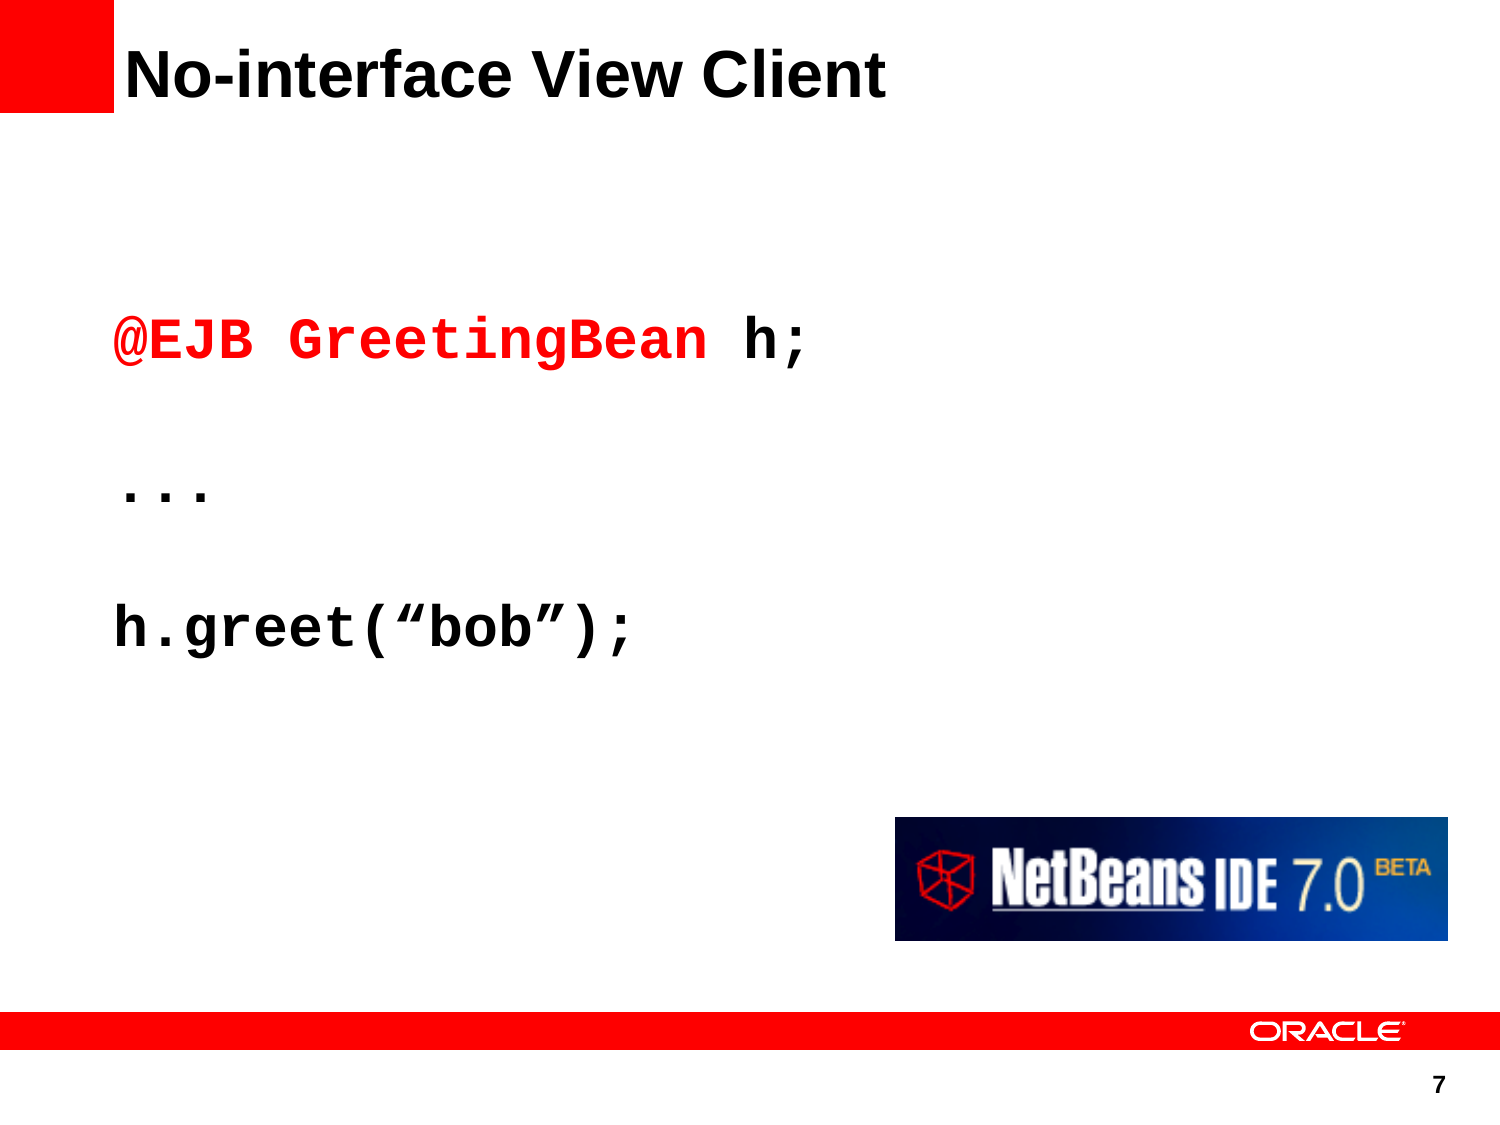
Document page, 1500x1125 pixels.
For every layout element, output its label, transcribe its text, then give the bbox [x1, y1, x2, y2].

title No-interface View Client [124, 37, 1384, 186]
text_box @EJB GreetingBean h; ... h.greet(“bob”); [113, 298, 1299, 844]
picture [0, 1012, 1500, 1050]
picture [0, 0, 114, 113]
picture [895, 817, 1448, 941]
